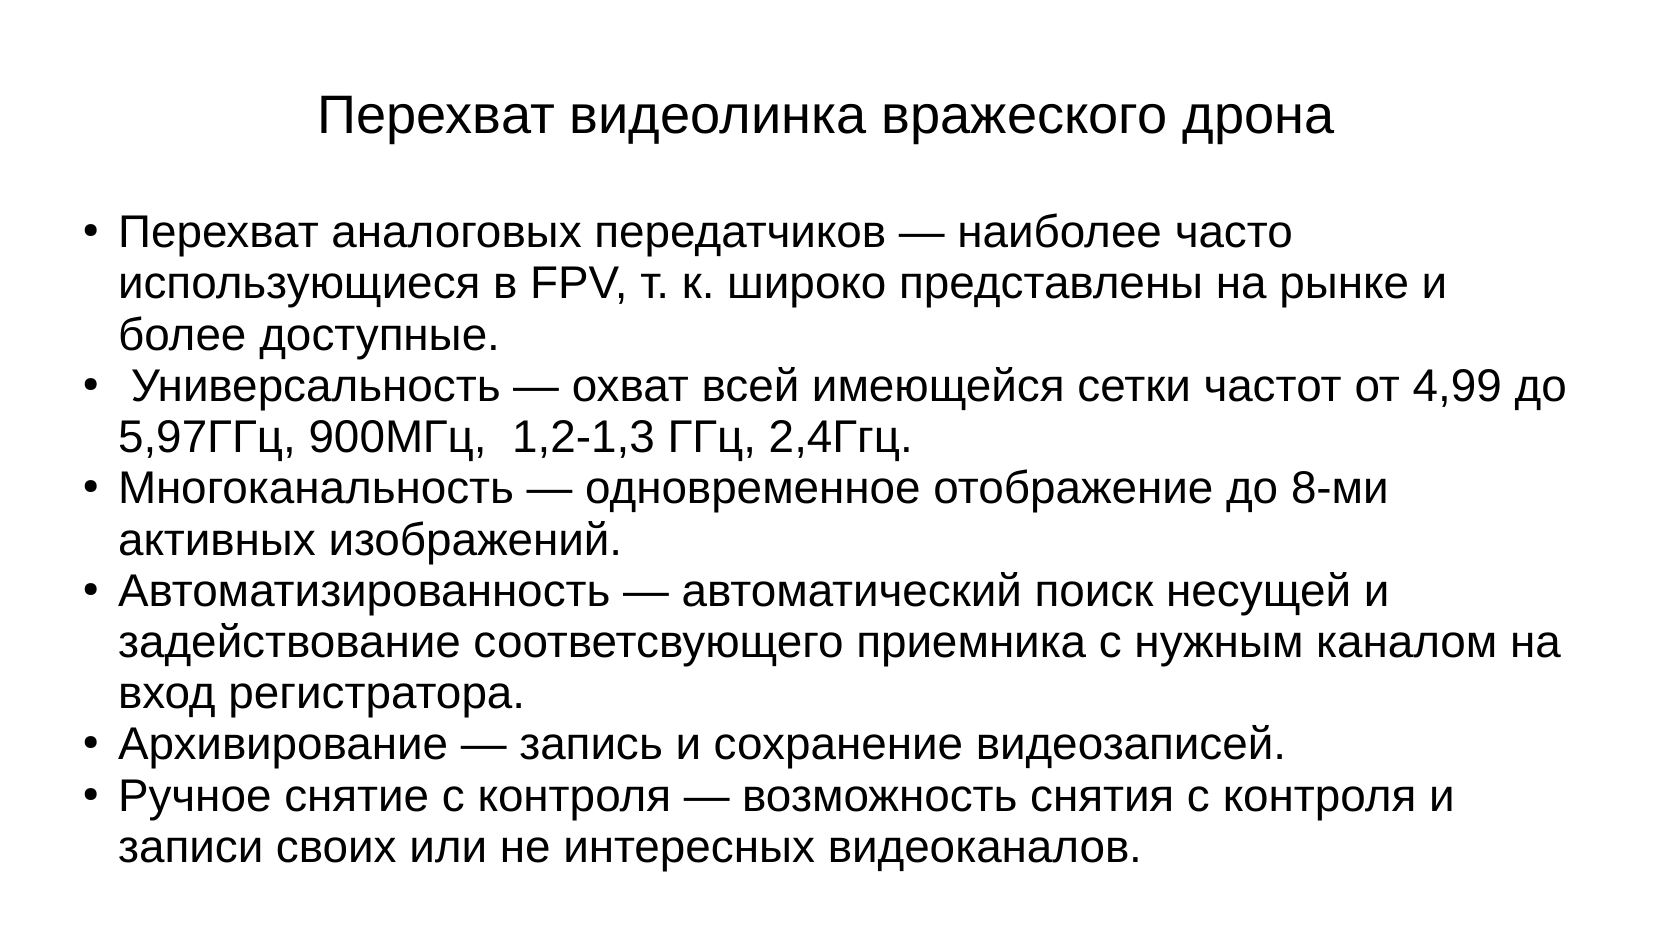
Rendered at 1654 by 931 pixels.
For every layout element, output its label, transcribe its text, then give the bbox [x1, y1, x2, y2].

title Перехват видеолинка вражеского дрона [82, 37, 1571, 193]
subtitle Перехват аналоговых передатчиков — наиболее часто использующиеся в FPV, т. к. широко представлены на рынке и более доступные. Универсальность — охват всей имеющейся сетки частот от 4,99 до 5,97ГГц, 900МГц, 1,2-1,3 ГГц, 2,4Ггц. Многоканальность — одновременное отображение до 8-ми активных изображений. Автоматизированность — автоматический поиск несущей и задействование соответсвующего приемника с нужным каналом на вход регистратора. Архивирование — запись и сохранение видеозаписей. Ручное снятие с контроля — возможность снятия с контроля и записи своих или не интересных видеоканалов. [82, 205, 1571, 873]
